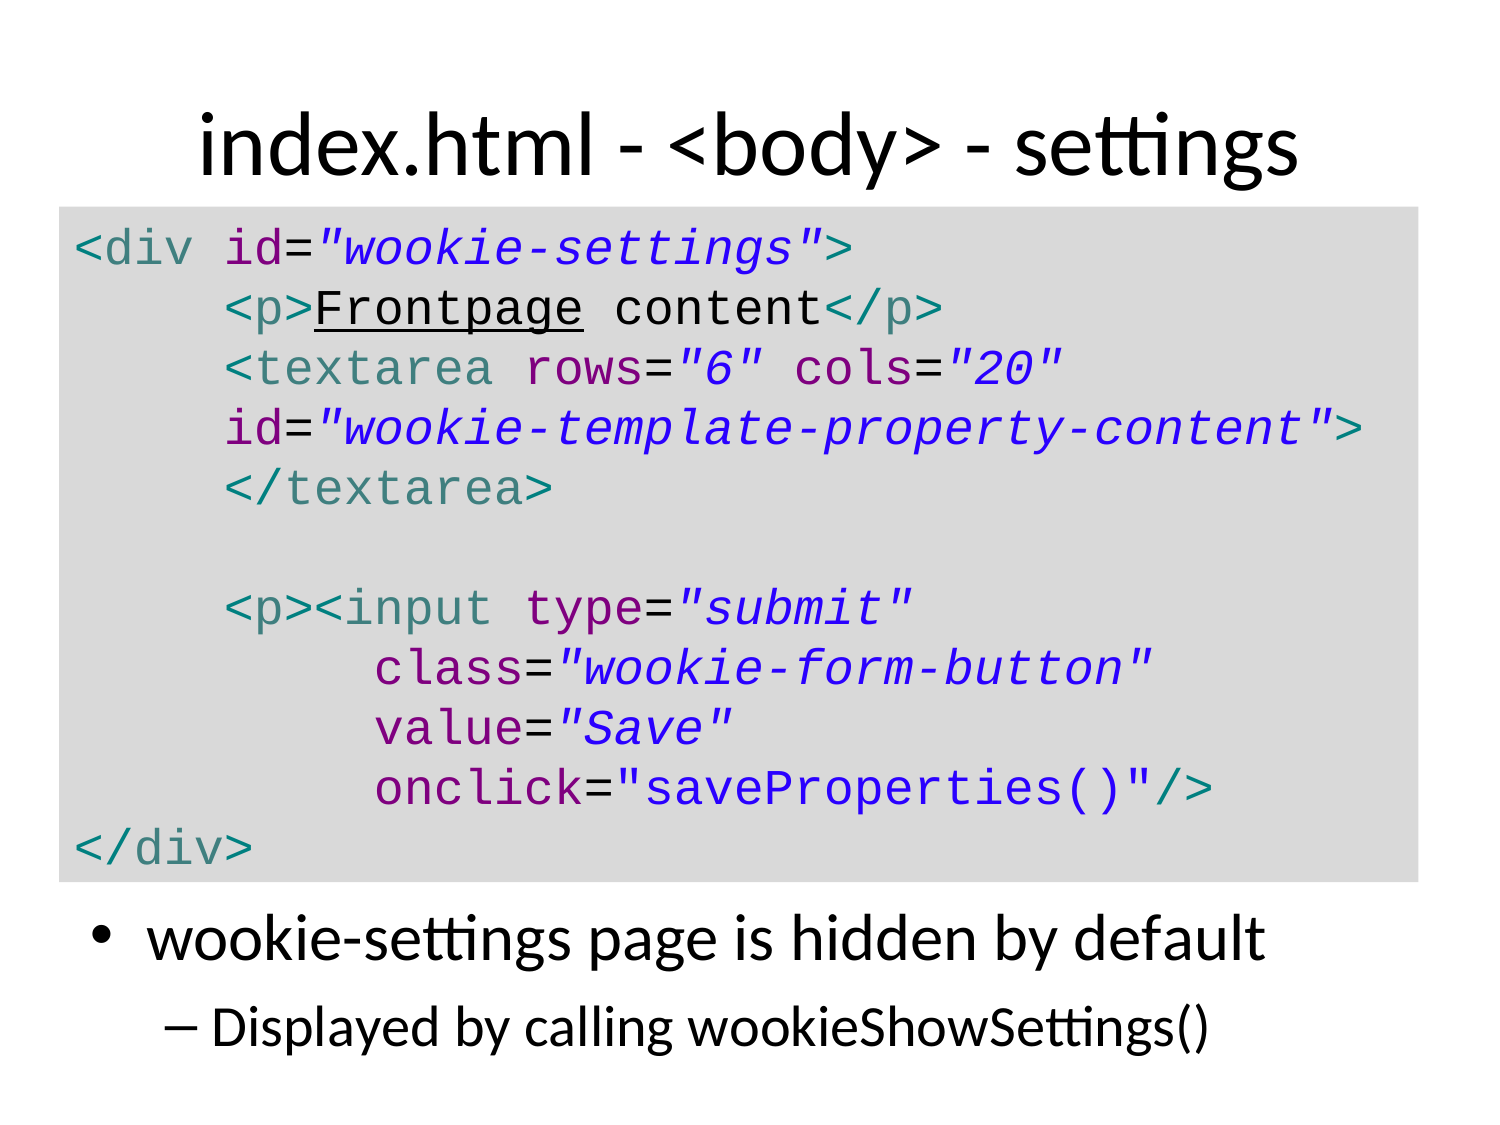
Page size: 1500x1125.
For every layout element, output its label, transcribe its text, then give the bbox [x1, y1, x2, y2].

text_box <div id="wookie-settings"> <p>Frontpage content</p> <textarea rows="6" cols="20" id="wookie-template-property-content"> </textarea> <p><input type="submit" class="wookie-form-button" value="Save" onclick="saveProperties()"/> </div> [59, 206, 1419, 883]
title index.html - <body> - settings [75, 37, 1426, 241]
list wookie-settings page is hidden by default Displayed by calling wookieShowSettings() [75, 885, 1426, 1066]
